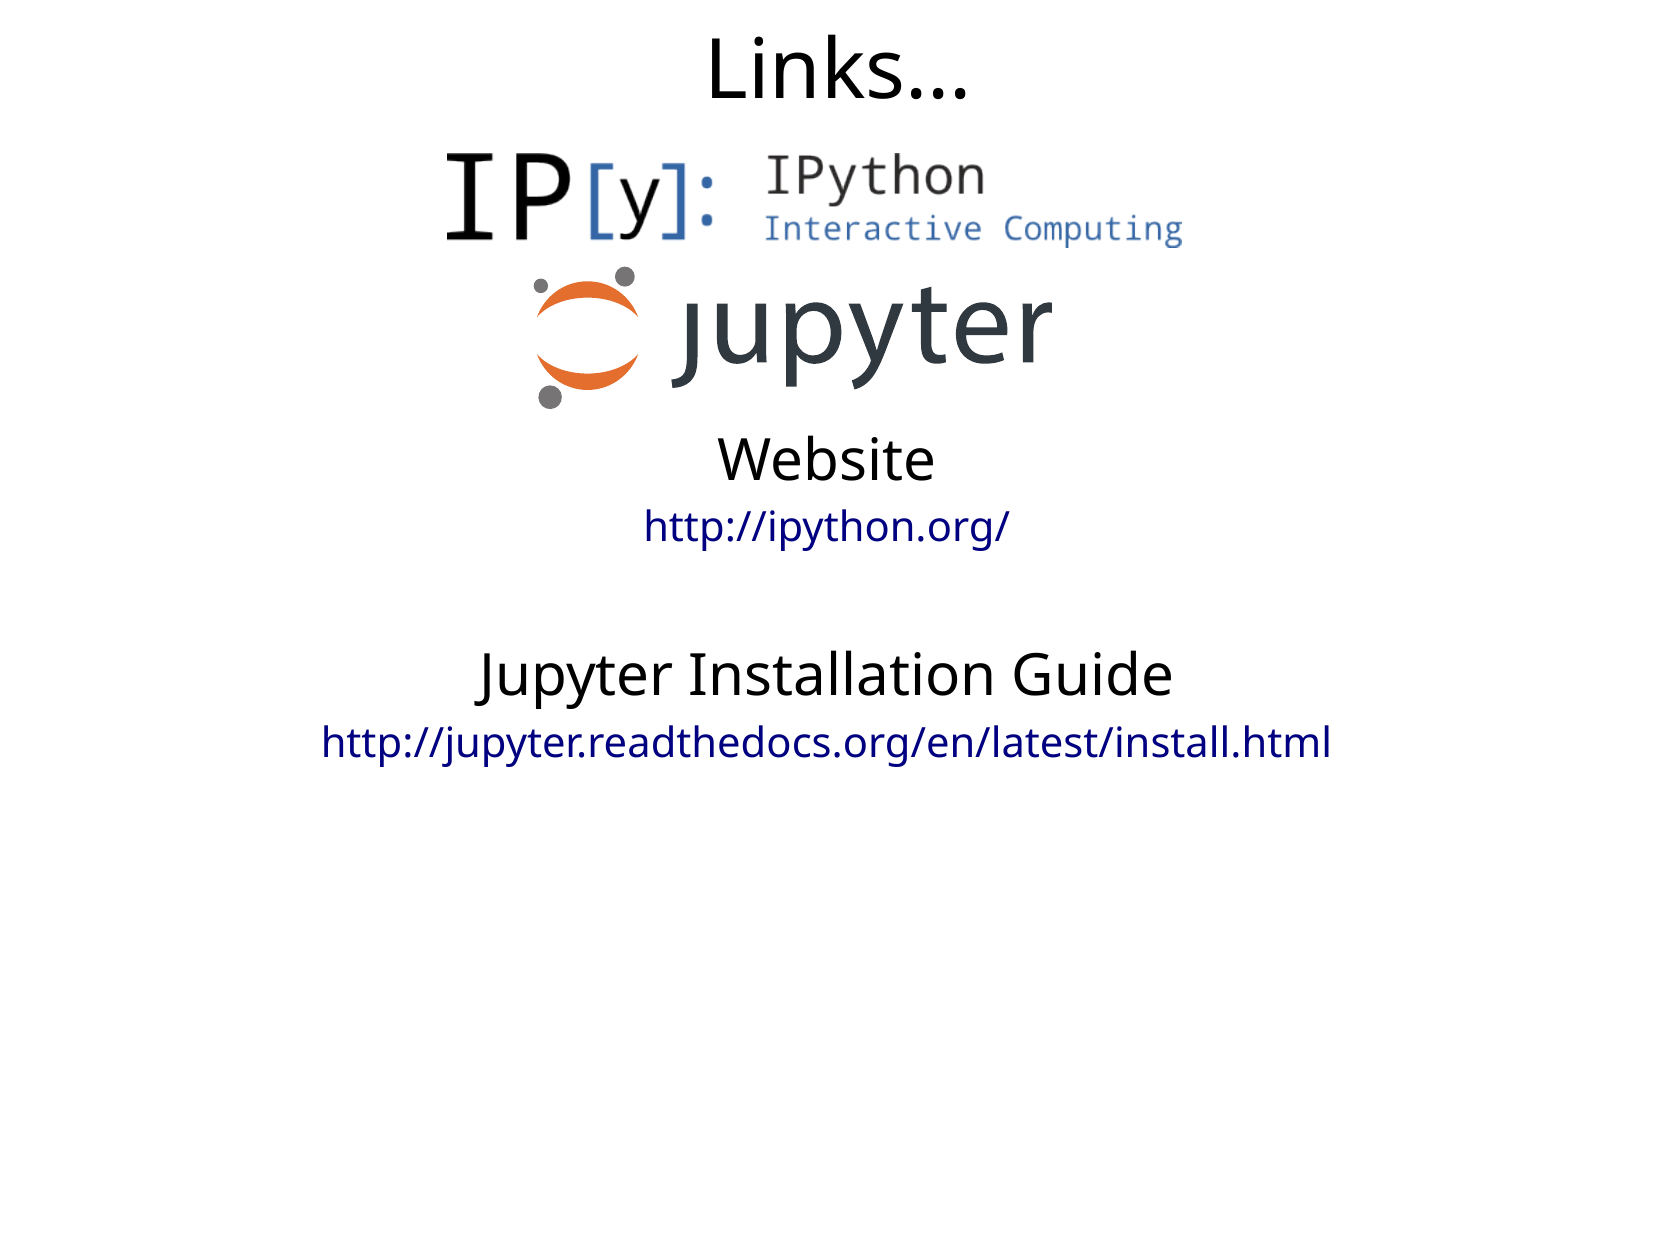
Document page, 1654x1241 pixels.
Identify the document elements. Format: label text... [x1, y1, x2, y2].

picture [447, 153, 1182, 249]
text_box Website http://ipython.org/ Jupyter Installation Guide http://jupyter.readthedocs.org/en/latest/install.html [0, 401, 1654, 957]
picture [531, 262, 1055, 414]
title Links... [94, 20, 1583, 113]
